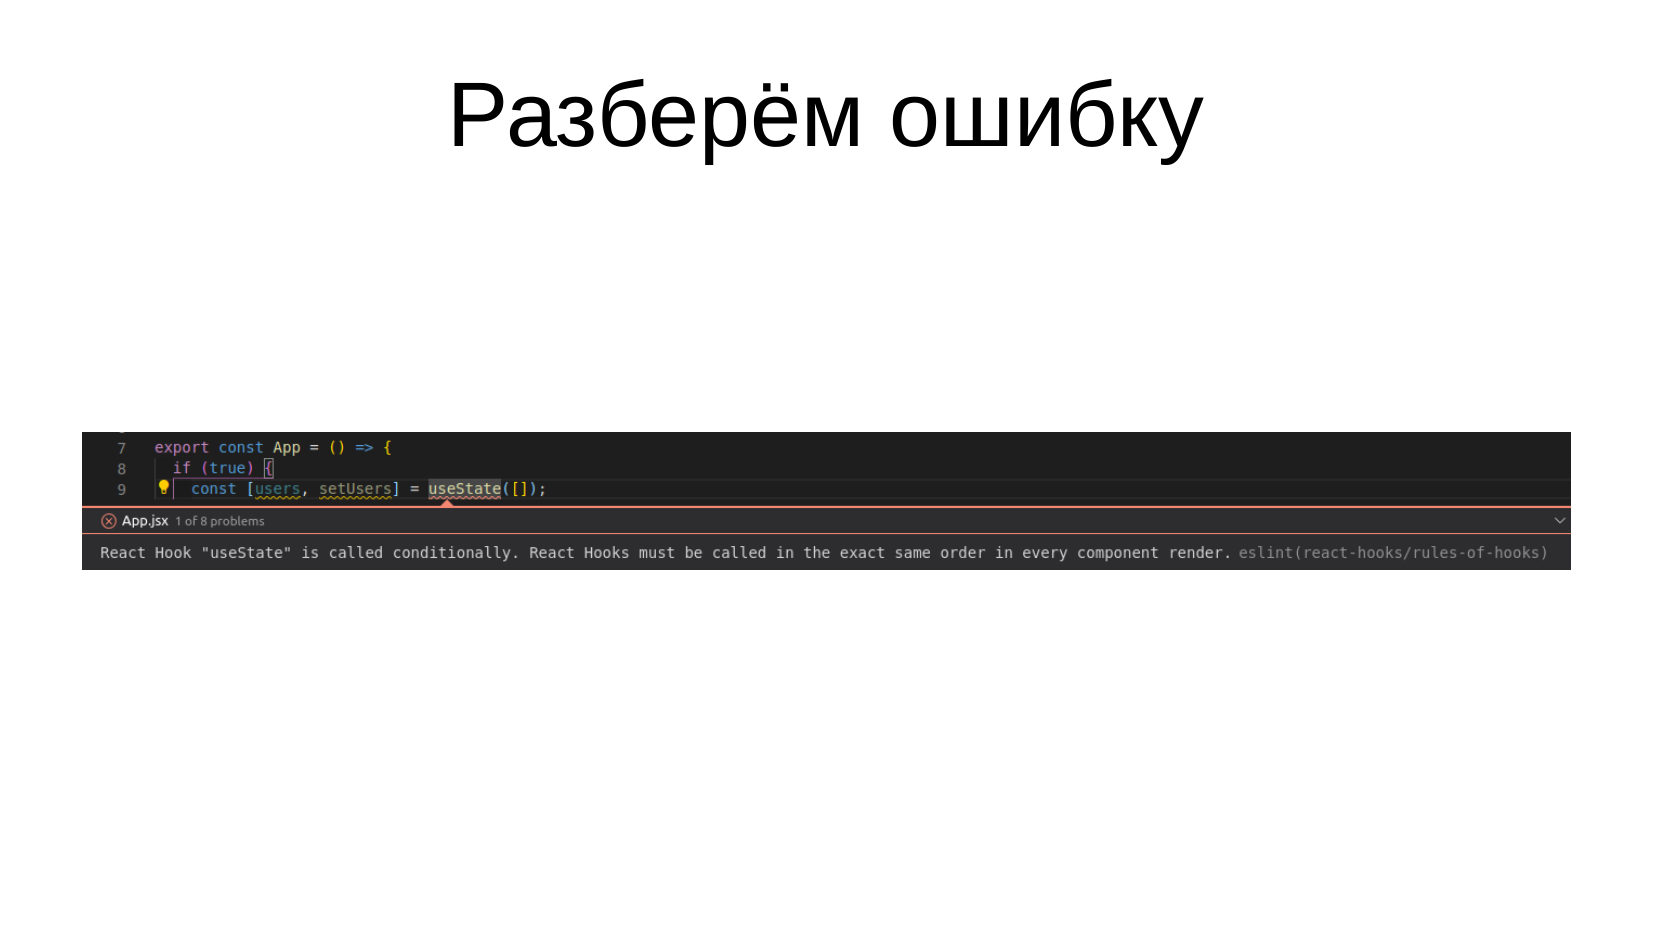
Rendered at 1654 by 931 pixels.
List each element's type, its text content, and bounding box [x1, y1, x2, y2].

picture [82, 432, 1571, 571]
title Разберём ошибку [82, 37, 1571, 193]
